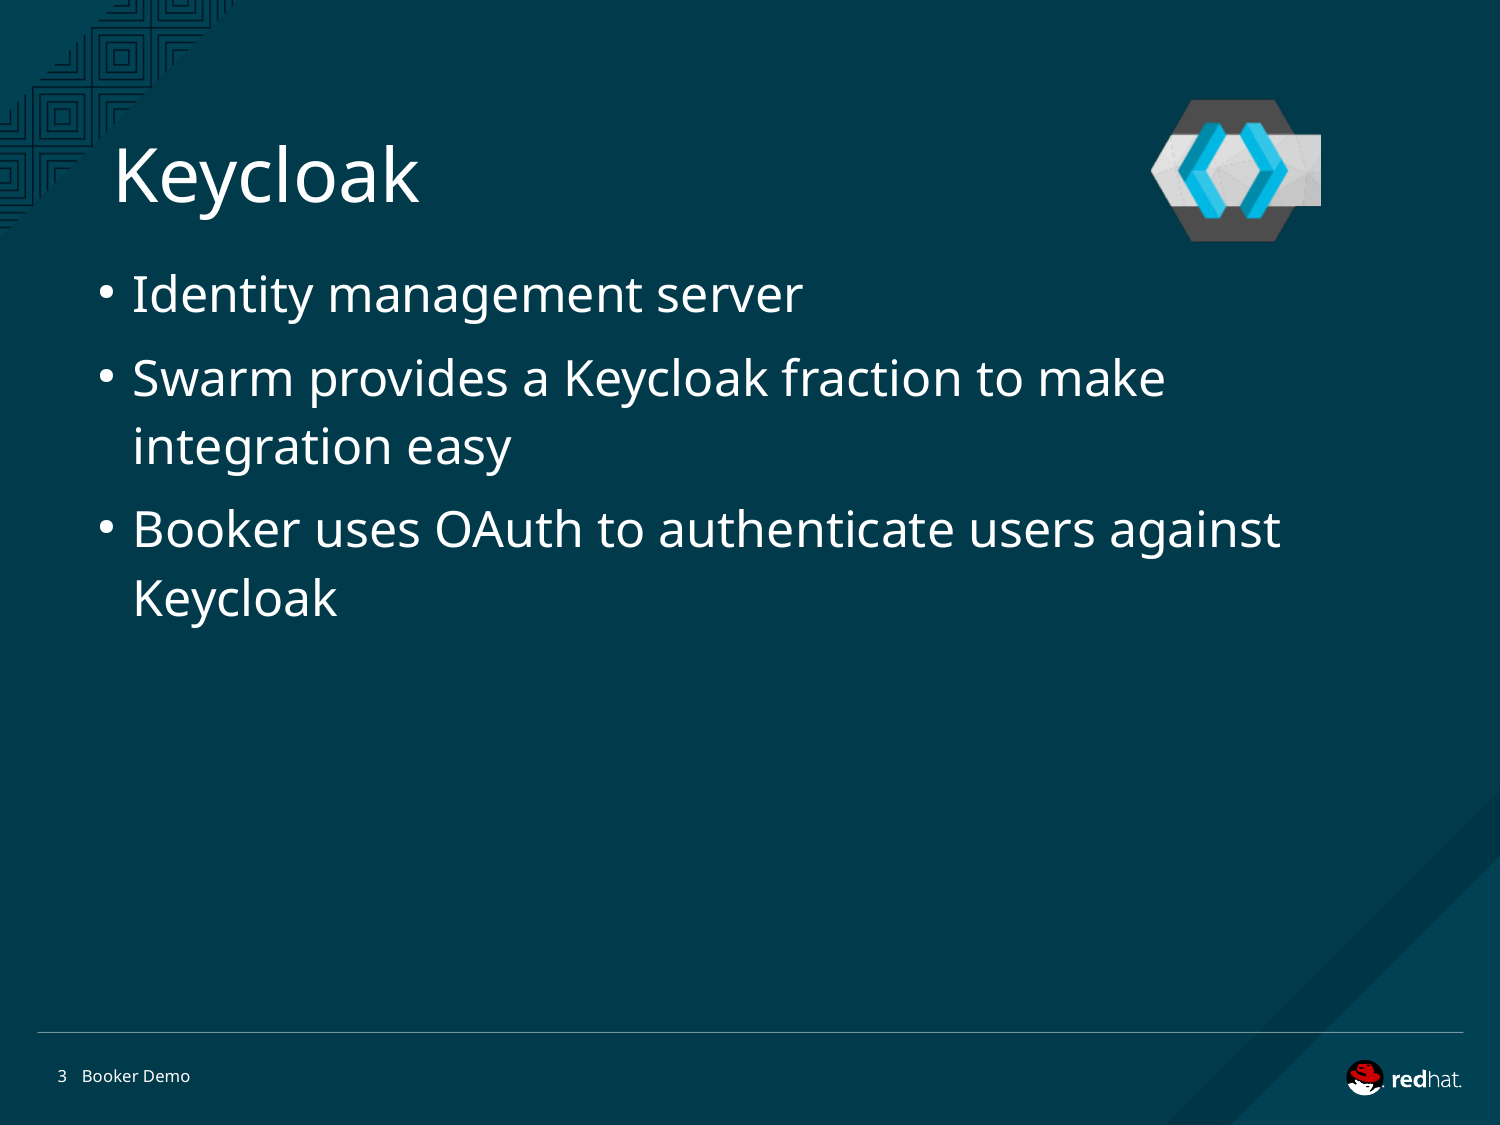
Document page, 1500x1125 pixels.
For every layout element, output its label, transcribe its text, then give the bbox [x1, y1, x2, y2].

text_box Identity management server Swarm provides a Keycloak fraction to make integration easy Booker uses OAuth to authenticate users against Keycloak [97, 259, 1441, 961]
picture [1151, 100, 1320, 241]
title Keycloak [112, 0, 1388, 225]
